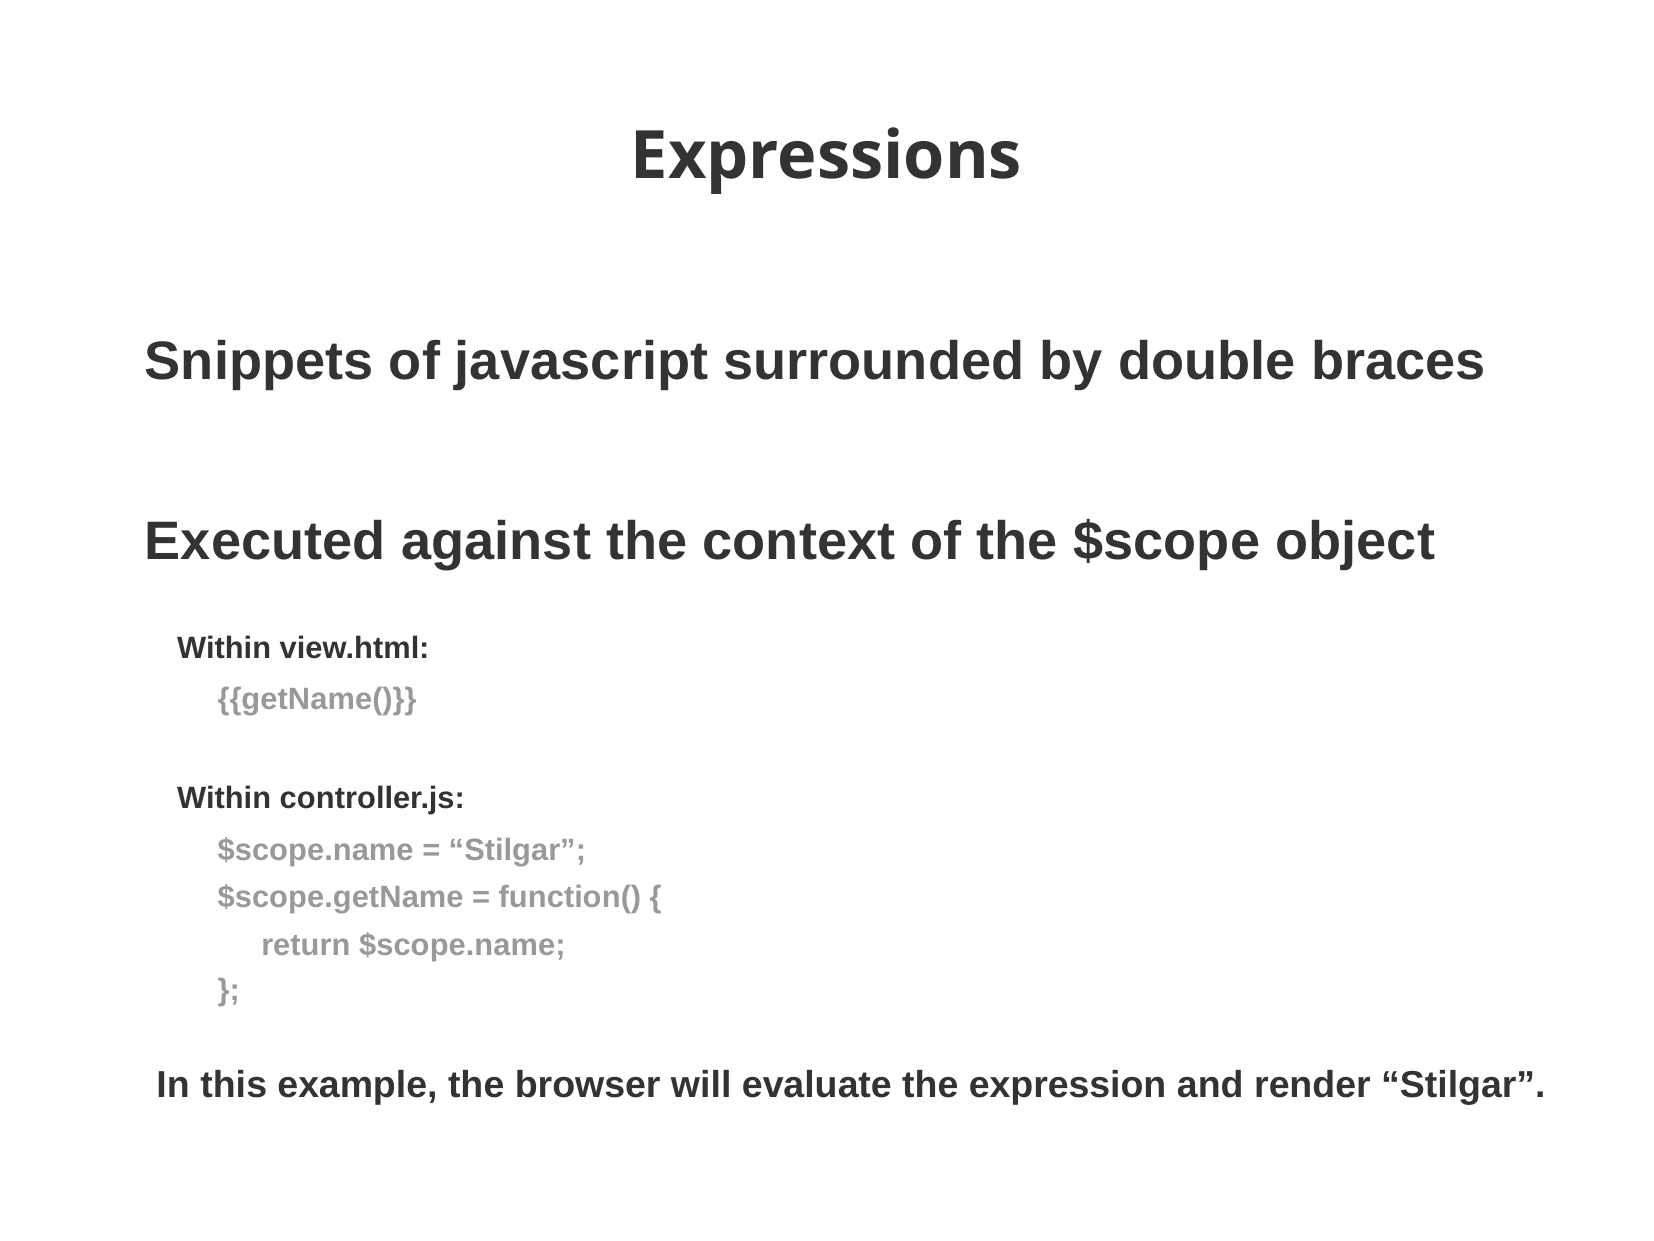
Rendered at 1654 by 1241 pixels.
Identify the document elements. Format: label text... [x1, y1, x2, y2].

list Snippets of javascript surrounded by double braces Executed against the context of the $scope object [82, 330, 1571, 761]
list Within view.html: {{getName()}} Within controller.js: $scope.name = “Stilgar”; $scope.getName = function() { return $scope.name; }; [141, 578, 1630, 1010]
text_box In this example, the browser will evaluate the expression and render “Stilgar”. [94, 1062, 1560, 1199]
title Expressions [82, 49, 1571, 257]
